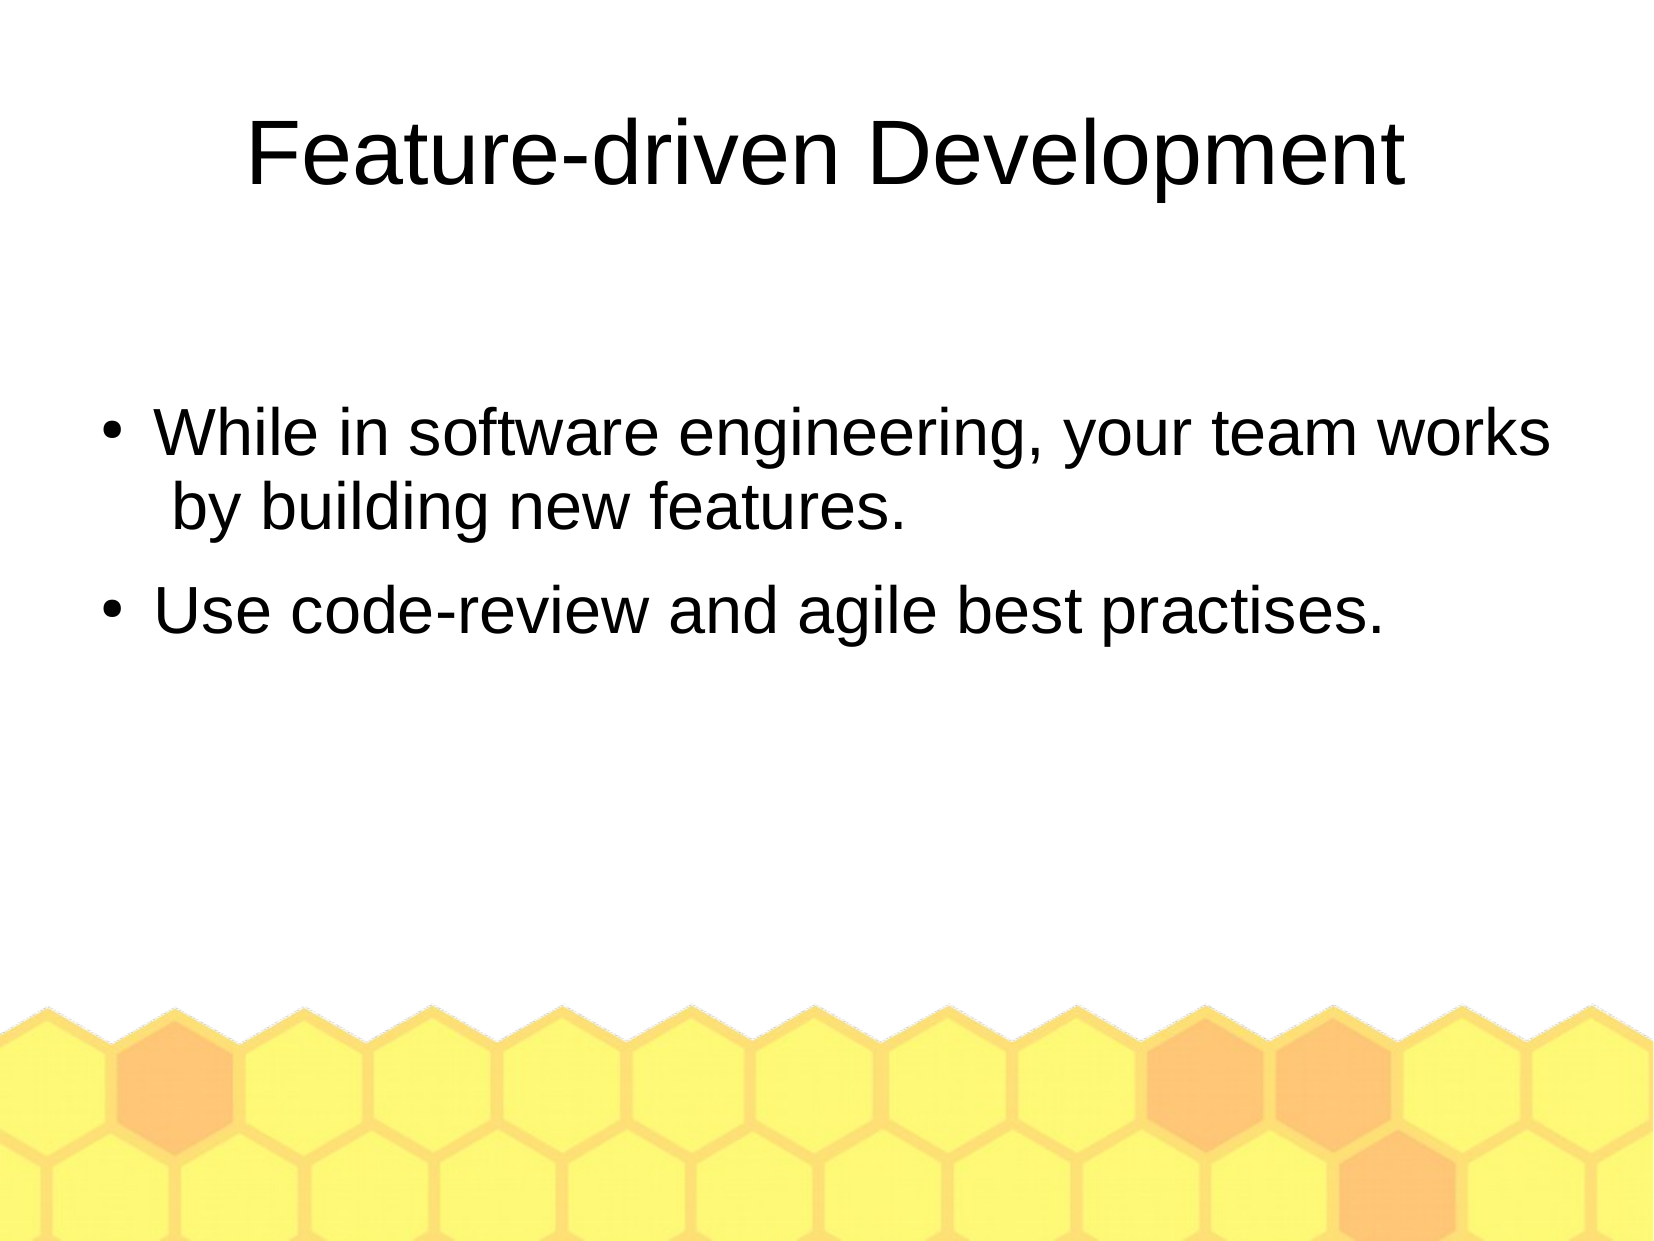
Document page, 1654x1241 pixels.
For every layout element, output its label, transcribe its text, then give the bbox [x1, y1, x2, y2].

picture [0, 1001, 1654, 1241]
title Feature-driven Development [82, 49, 1571, 257]
list While in software engineering, your team works by building new features. Use code-review and agile best practises. [82, 290, 1571, 1010]
